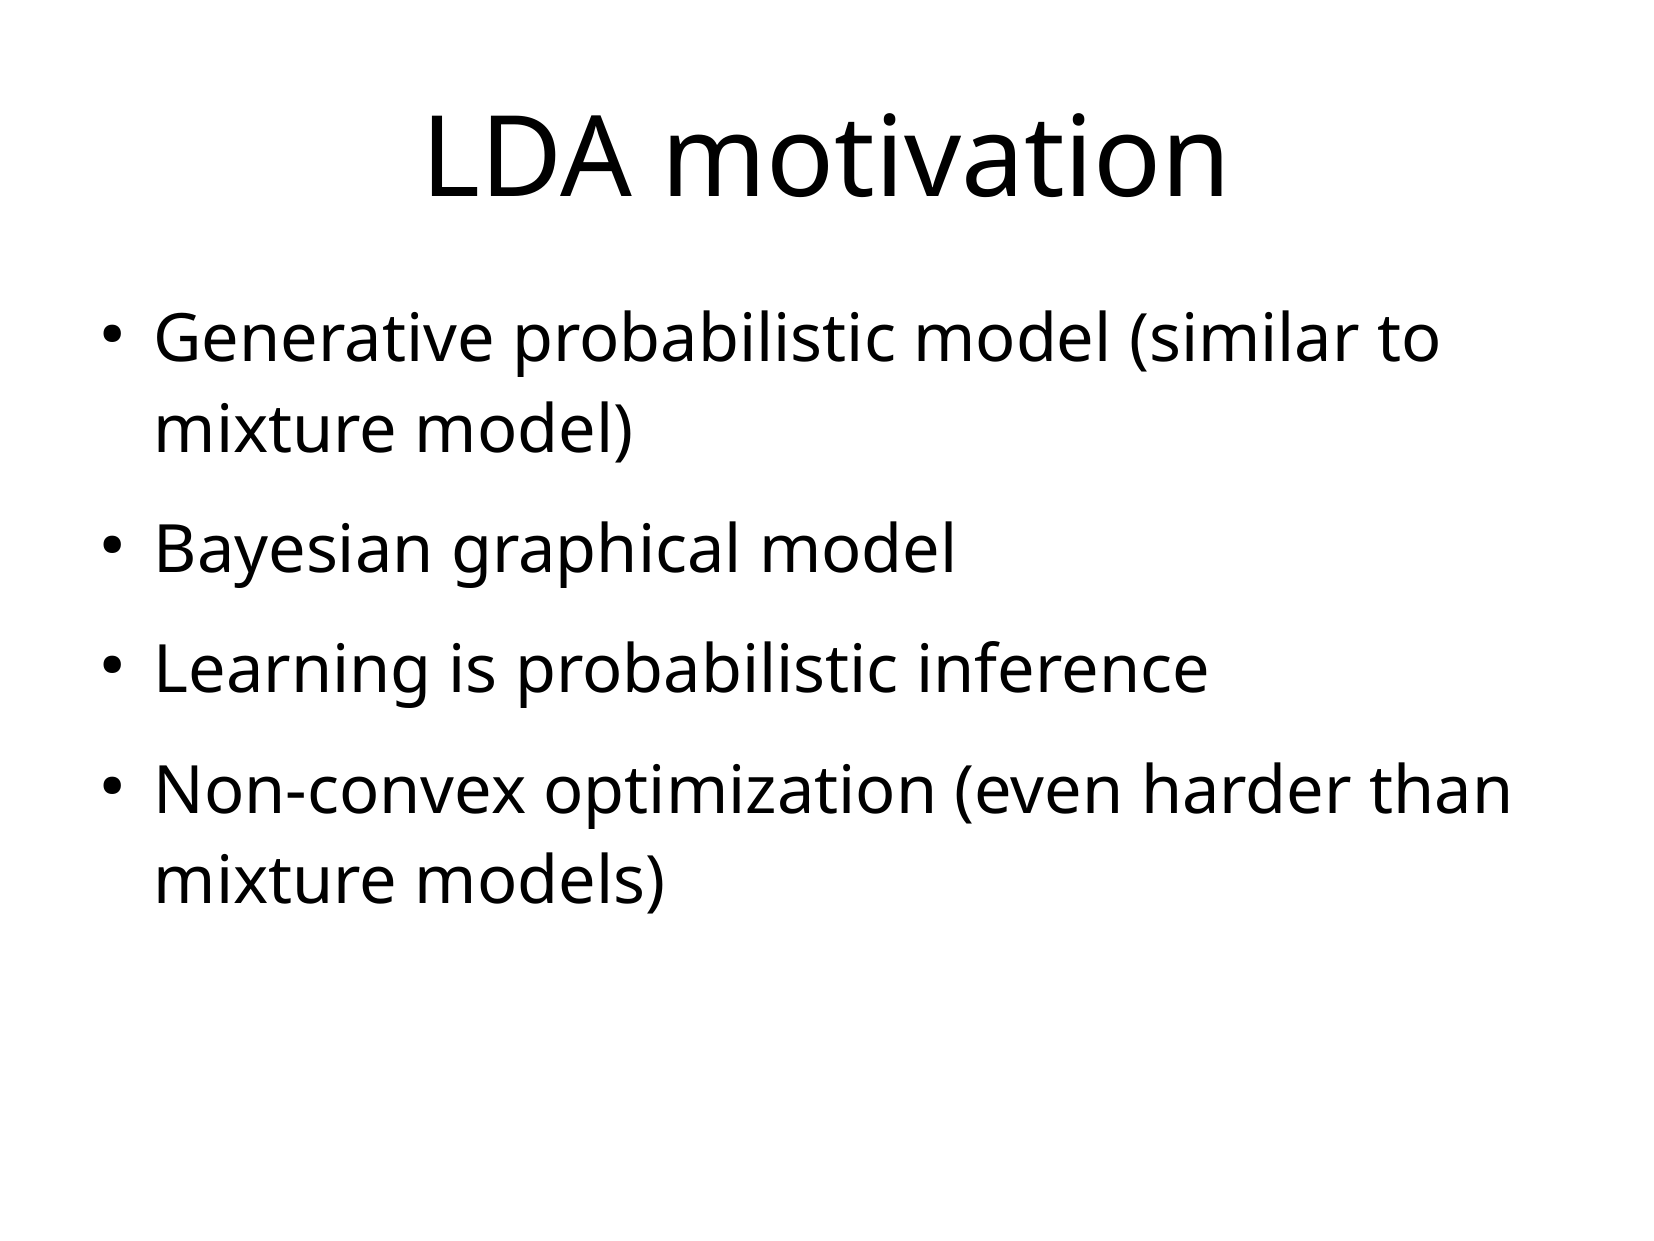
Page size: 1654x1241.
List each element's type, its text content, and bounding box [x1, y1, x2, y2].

title LDA motivation [82, 49, 1571, 257]
list Generative probabilistic model (similar to mixture model) Bayesian graphical model Learning is probabilistic inference Non-convex optimization (even harder than mixture models) [82, 290, 1571, 1010]
